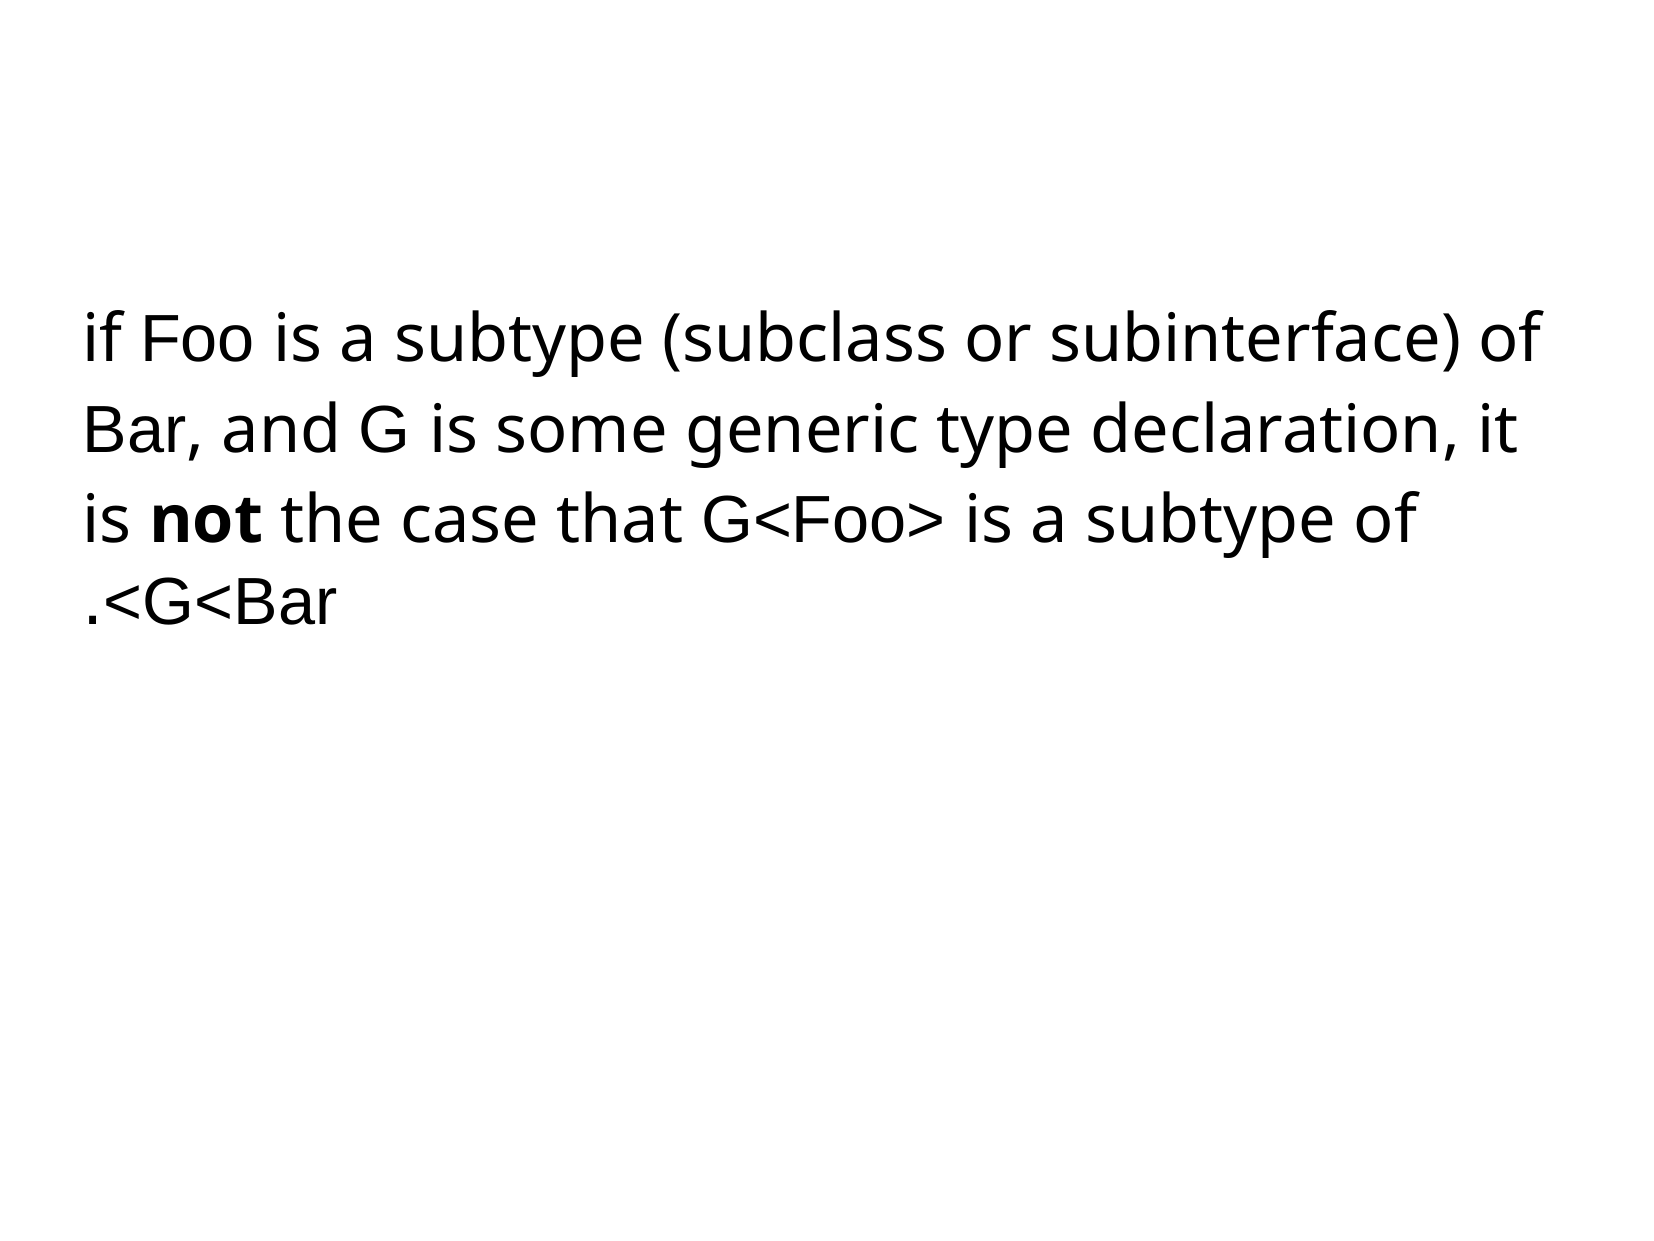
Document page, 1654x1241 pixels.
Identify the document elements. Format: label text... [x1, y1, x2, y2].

list if Foo is a subtype (subclass or subinterface) of Bar, and G is some generic type declaration, it is not the case that G<Foo> is a subtype of G<Bar>. [82, 290, 1571, 1109]
